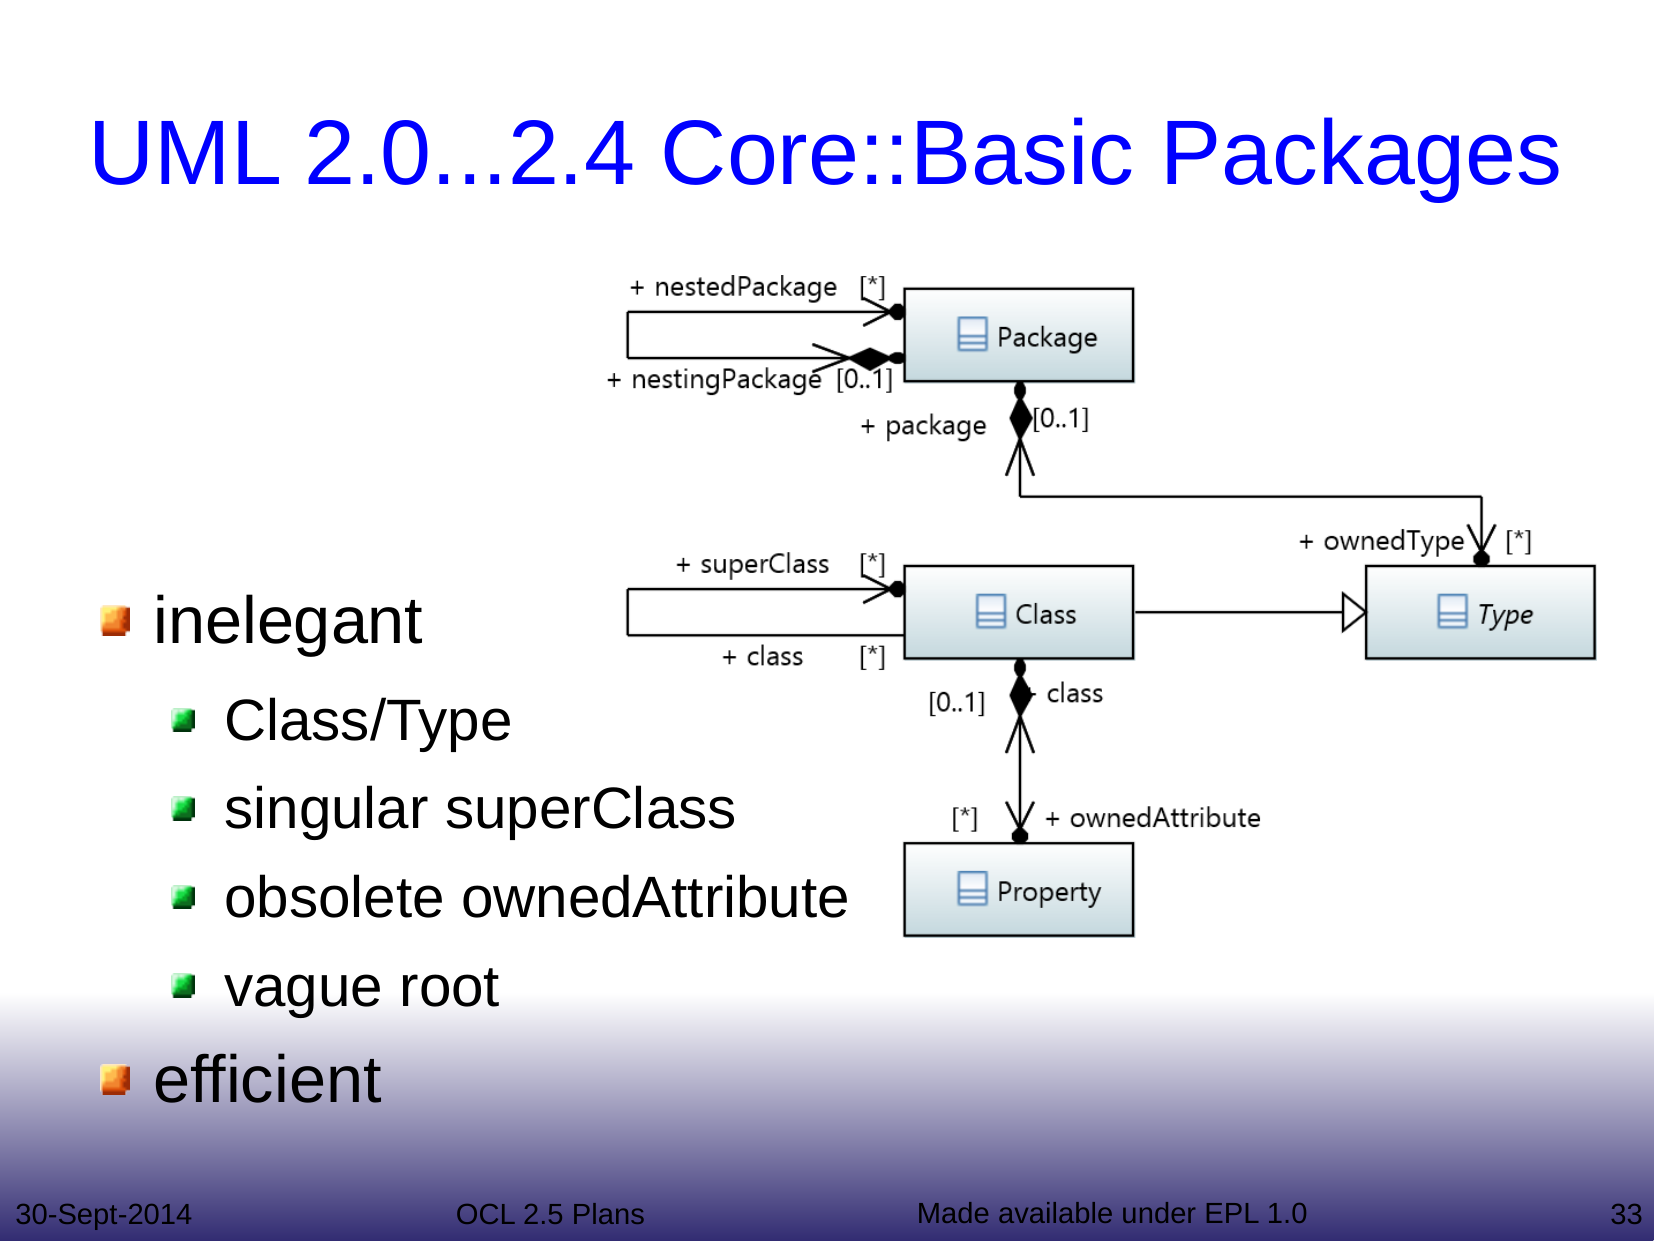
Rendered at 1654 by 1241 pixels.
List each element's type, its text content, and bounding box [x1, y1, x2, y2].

picture [607, 275, 1597, 938]
title UML 2.0...2.4 Core::Basic Packages [82, 49, 1571, 257]
list inelegant Class/Type singular superClass obsolete ownedAttribute vague root efficient [82, 583, 1571, 1241]
